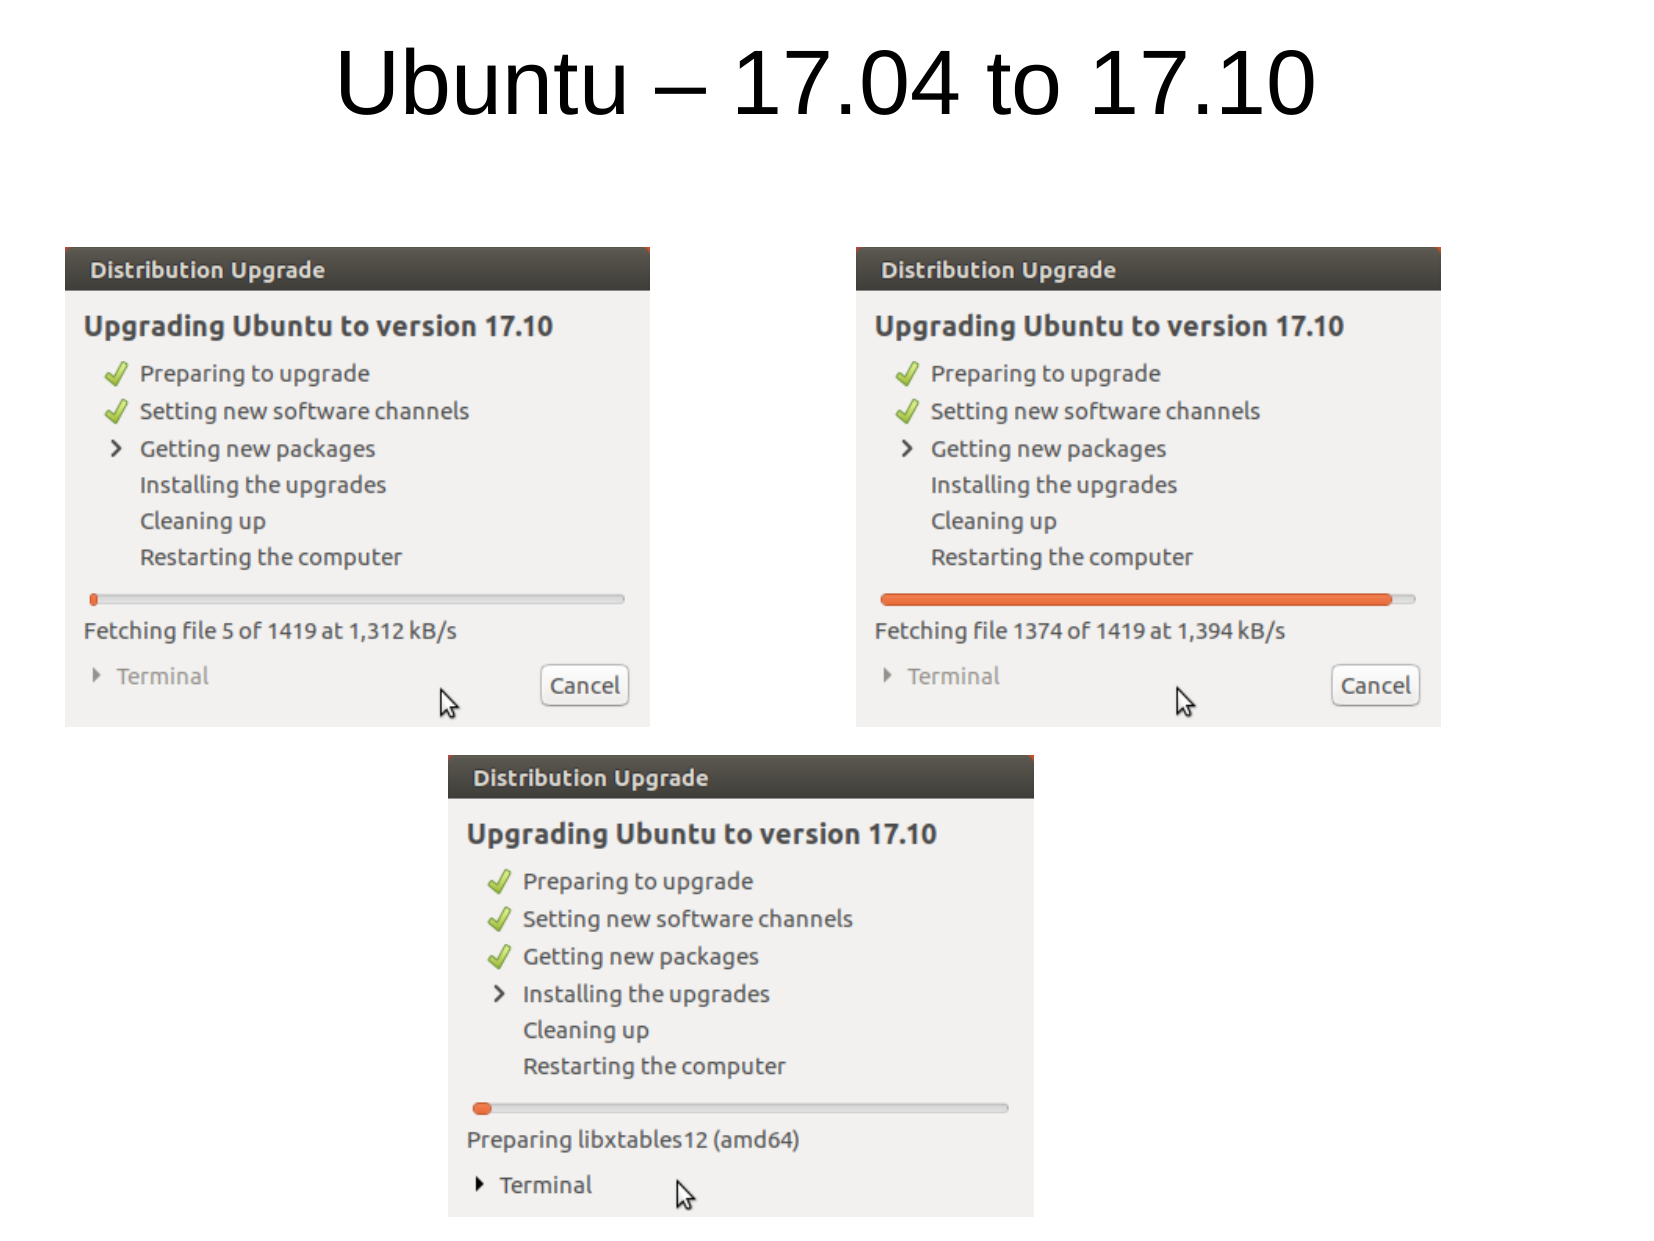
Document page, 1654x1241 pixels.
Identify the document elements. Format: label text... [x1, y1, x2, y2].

title Ubuntu – 17.04 to 17.10 [82, 31, 1571, 134]
picture [448, 755, 1034, 1217]
picture [856, 247, 1441, 727]
picture [65, 247, 650, 727]
